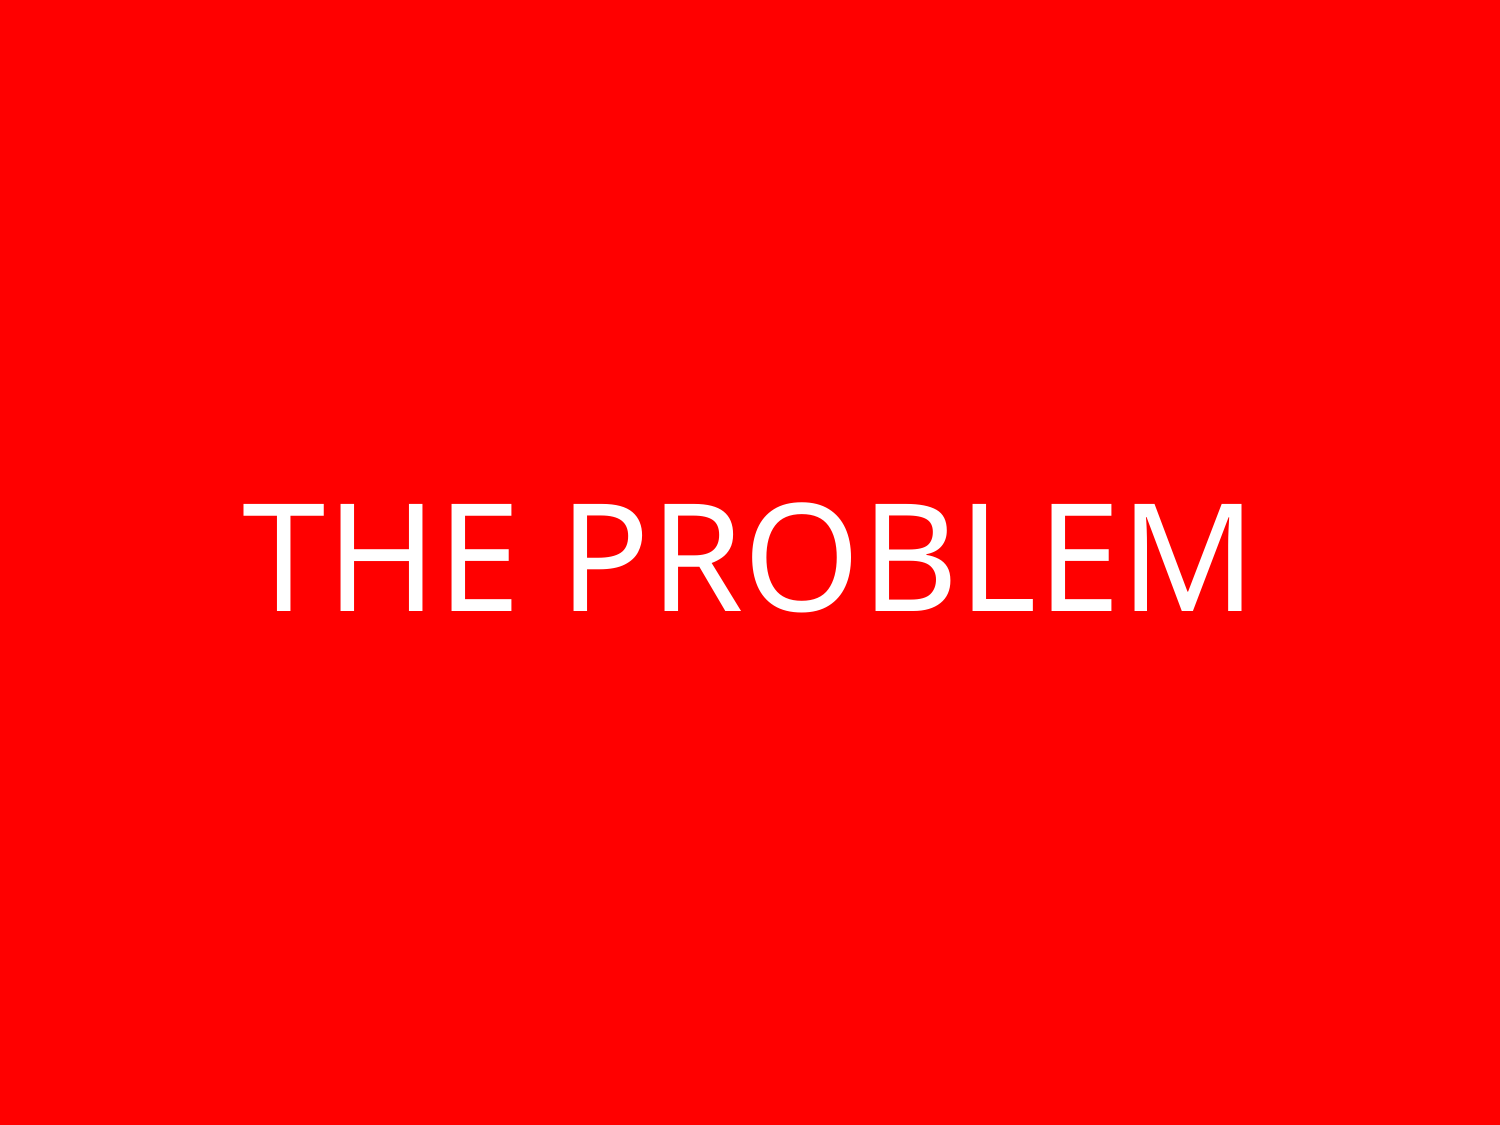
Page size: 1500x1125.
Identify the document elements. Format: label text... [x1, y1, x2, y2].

list THE PROBLEM [0, 454, 1500, 671]
